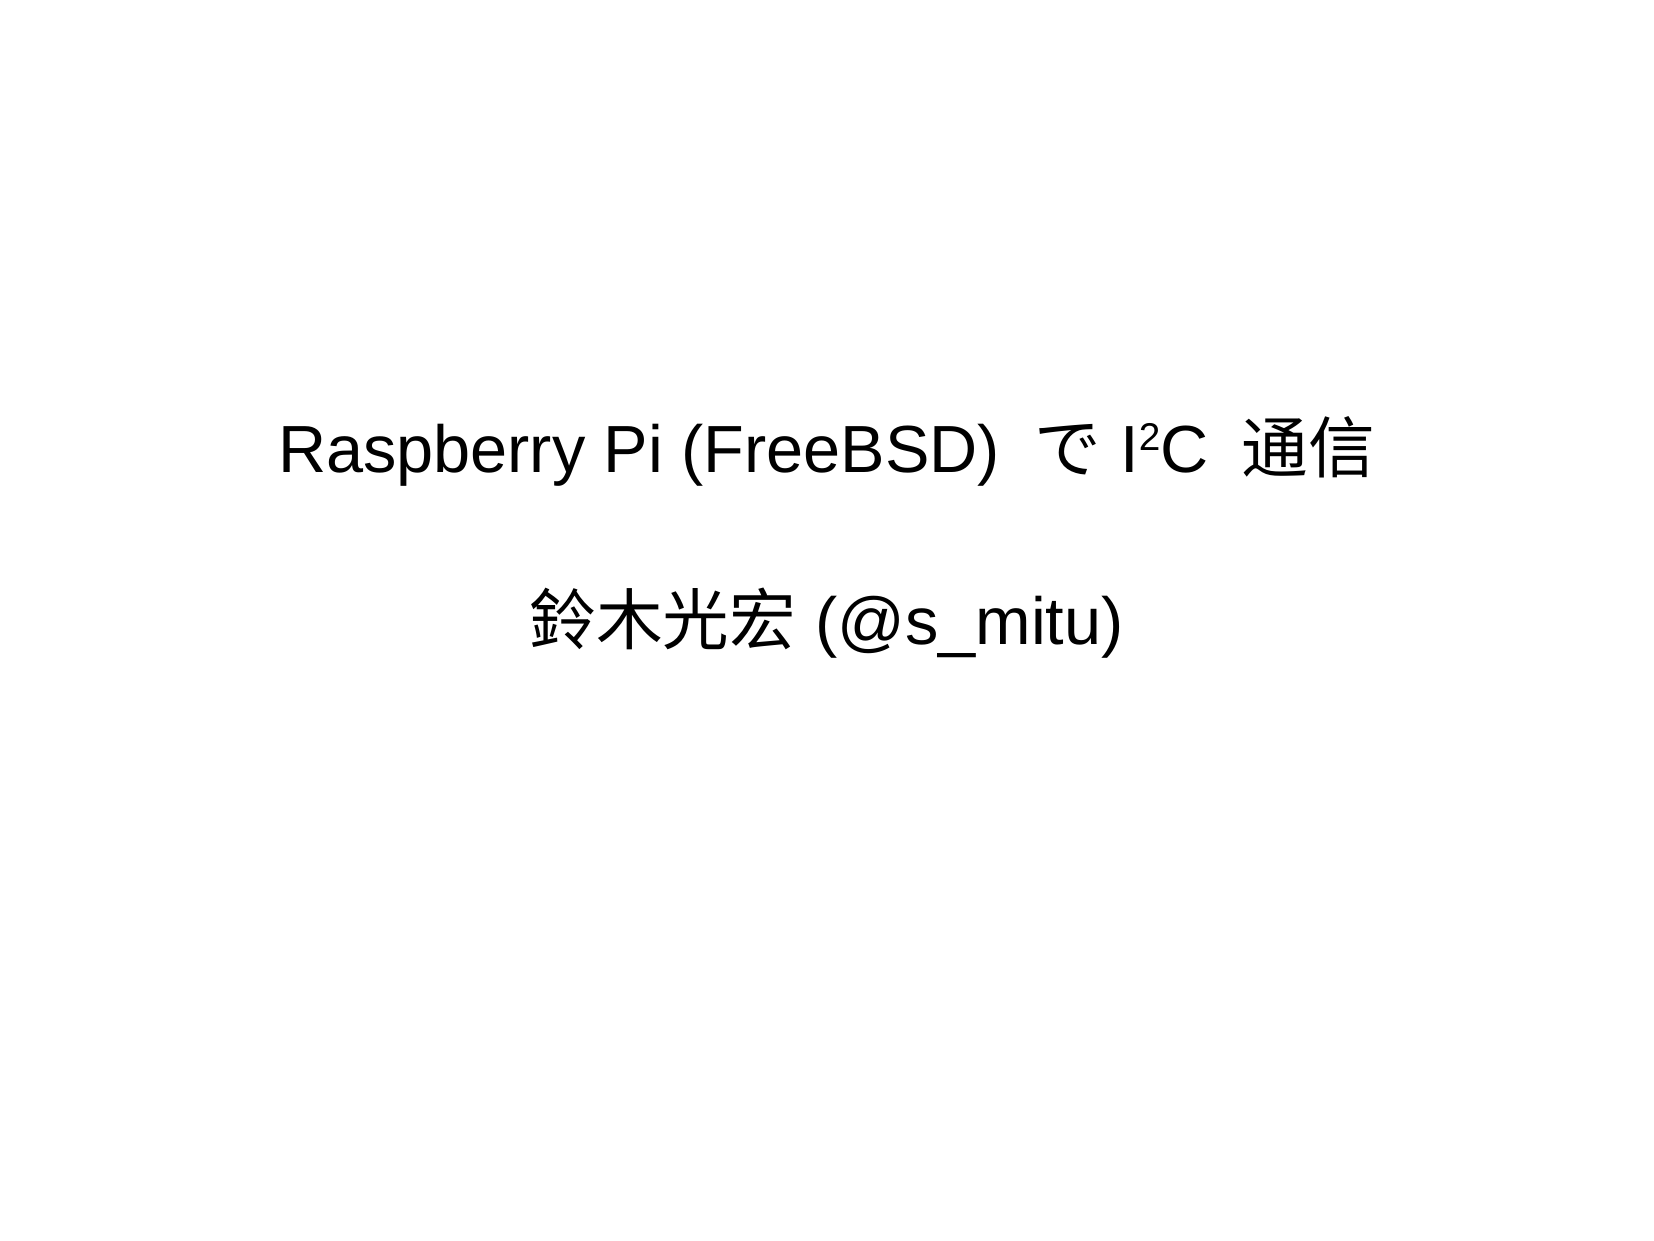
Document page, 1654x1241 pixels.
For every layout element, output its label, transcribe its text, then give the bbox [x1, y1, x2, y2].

subtitle Raspberry Pi (FreeBSD) でI2C 通信 鈴木光宏(@s_mitu) [82, 49, 1571, 1010]
